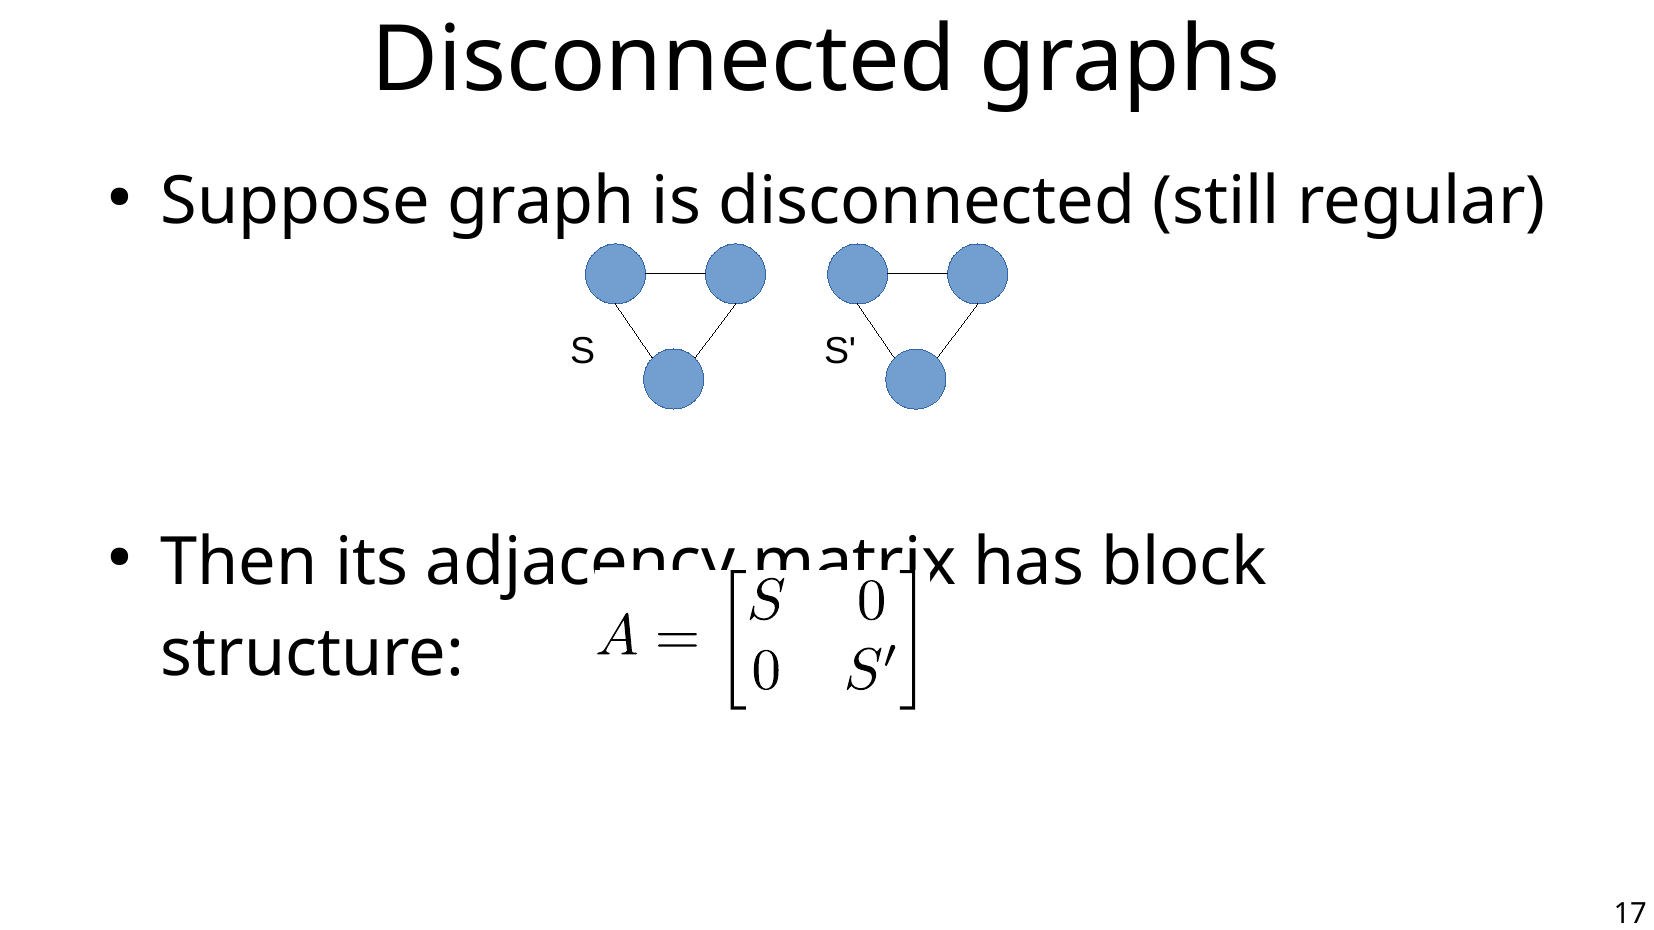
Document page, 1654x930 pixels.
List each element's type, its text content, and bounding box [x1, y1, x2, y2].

list Suppose graph is disconnected (still regular) Then its adjacency matrix has block structure: [90, 152, 1579, 898]
text_box [643, 348, 704, 410]
text_box S [555, 322, 611, 379]
text_box [594, 570, 931, 710]
text_box [705, 243, 766, 304]
text_box [585, 243, 646, 304]
text_box S' [809, 322, 872, 379]
text_box [885, 349, 946, 410]
title Disconnected graphs [82, 3, 1571, 107]
text_box [947, 243, 1008, 304]
text_box [827, 243, 888, 304]
